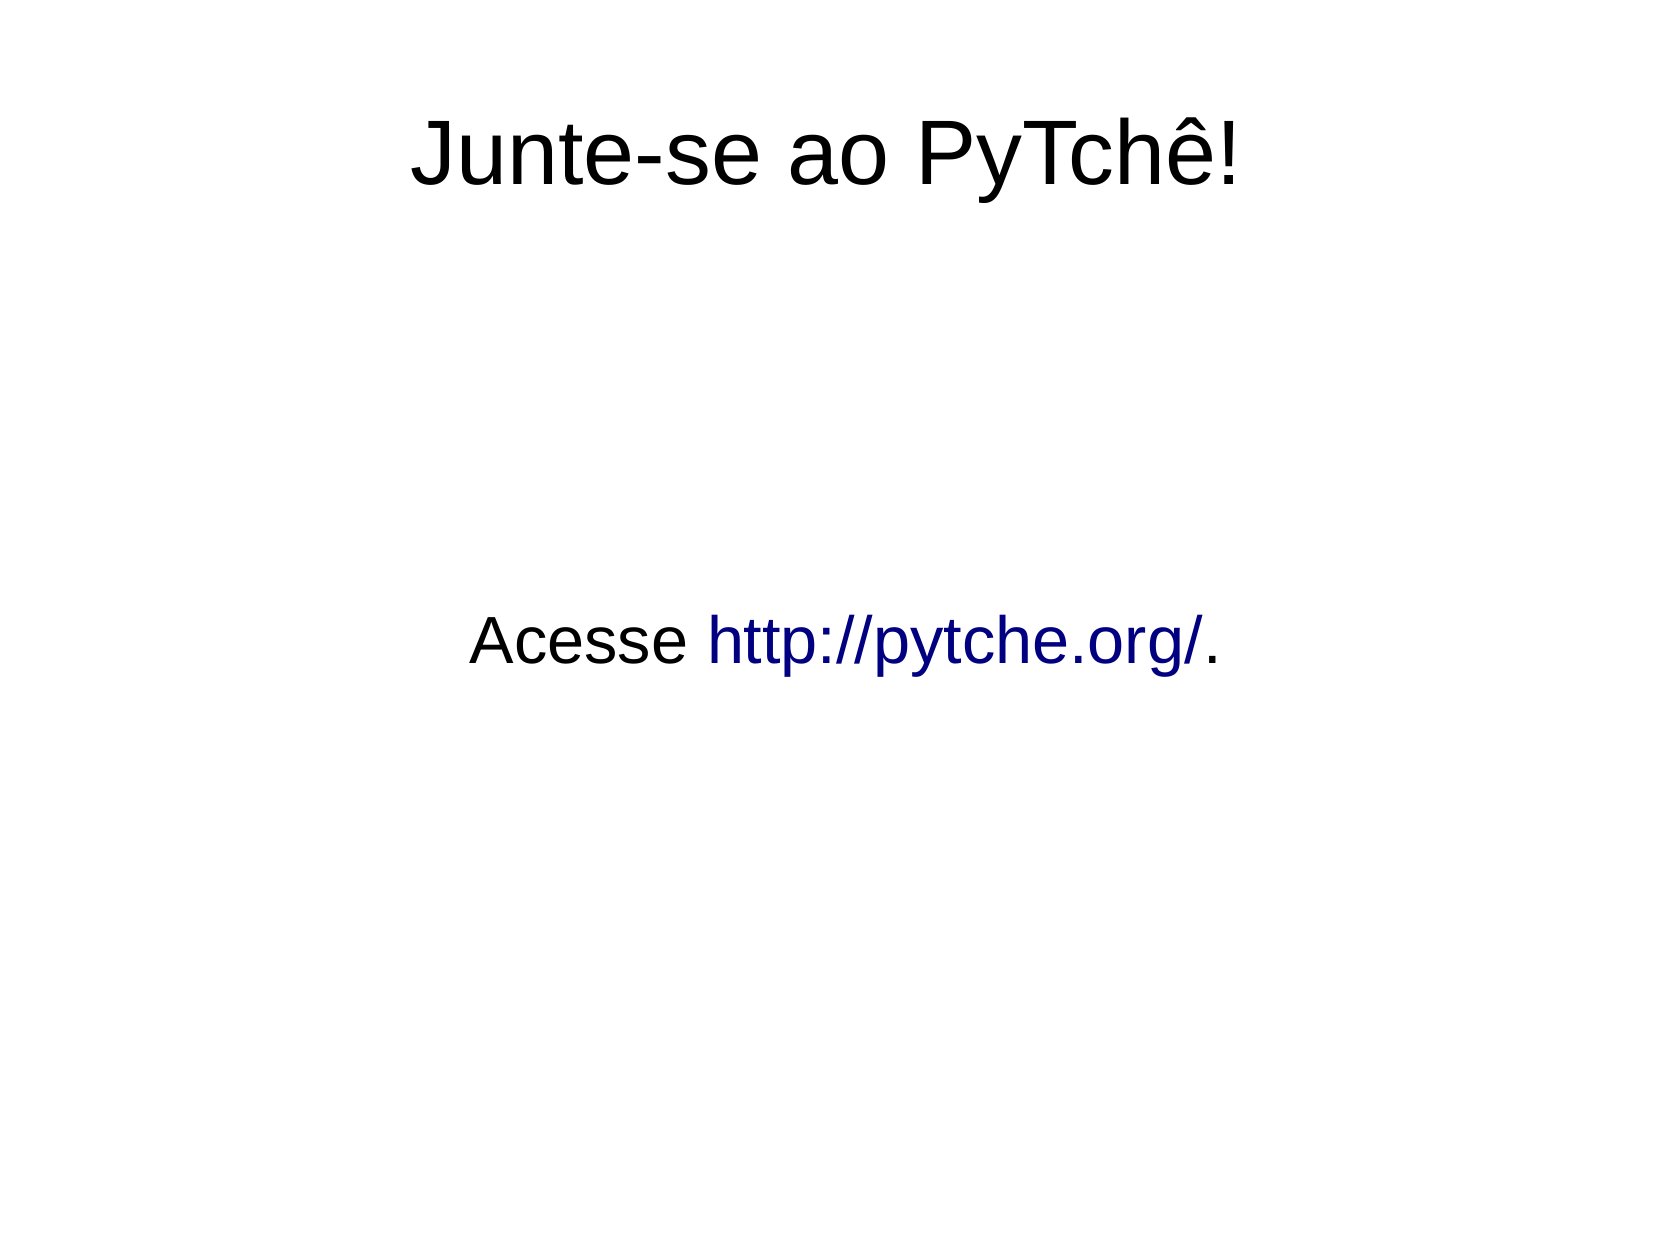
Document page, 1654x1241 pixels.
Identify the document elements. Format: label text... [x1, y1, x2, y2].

title Junte-se ao PyTchê! [82, 49, 1571, 257]
list Acesse http://pytche.org/. [82, 290, 1538, 1010]
